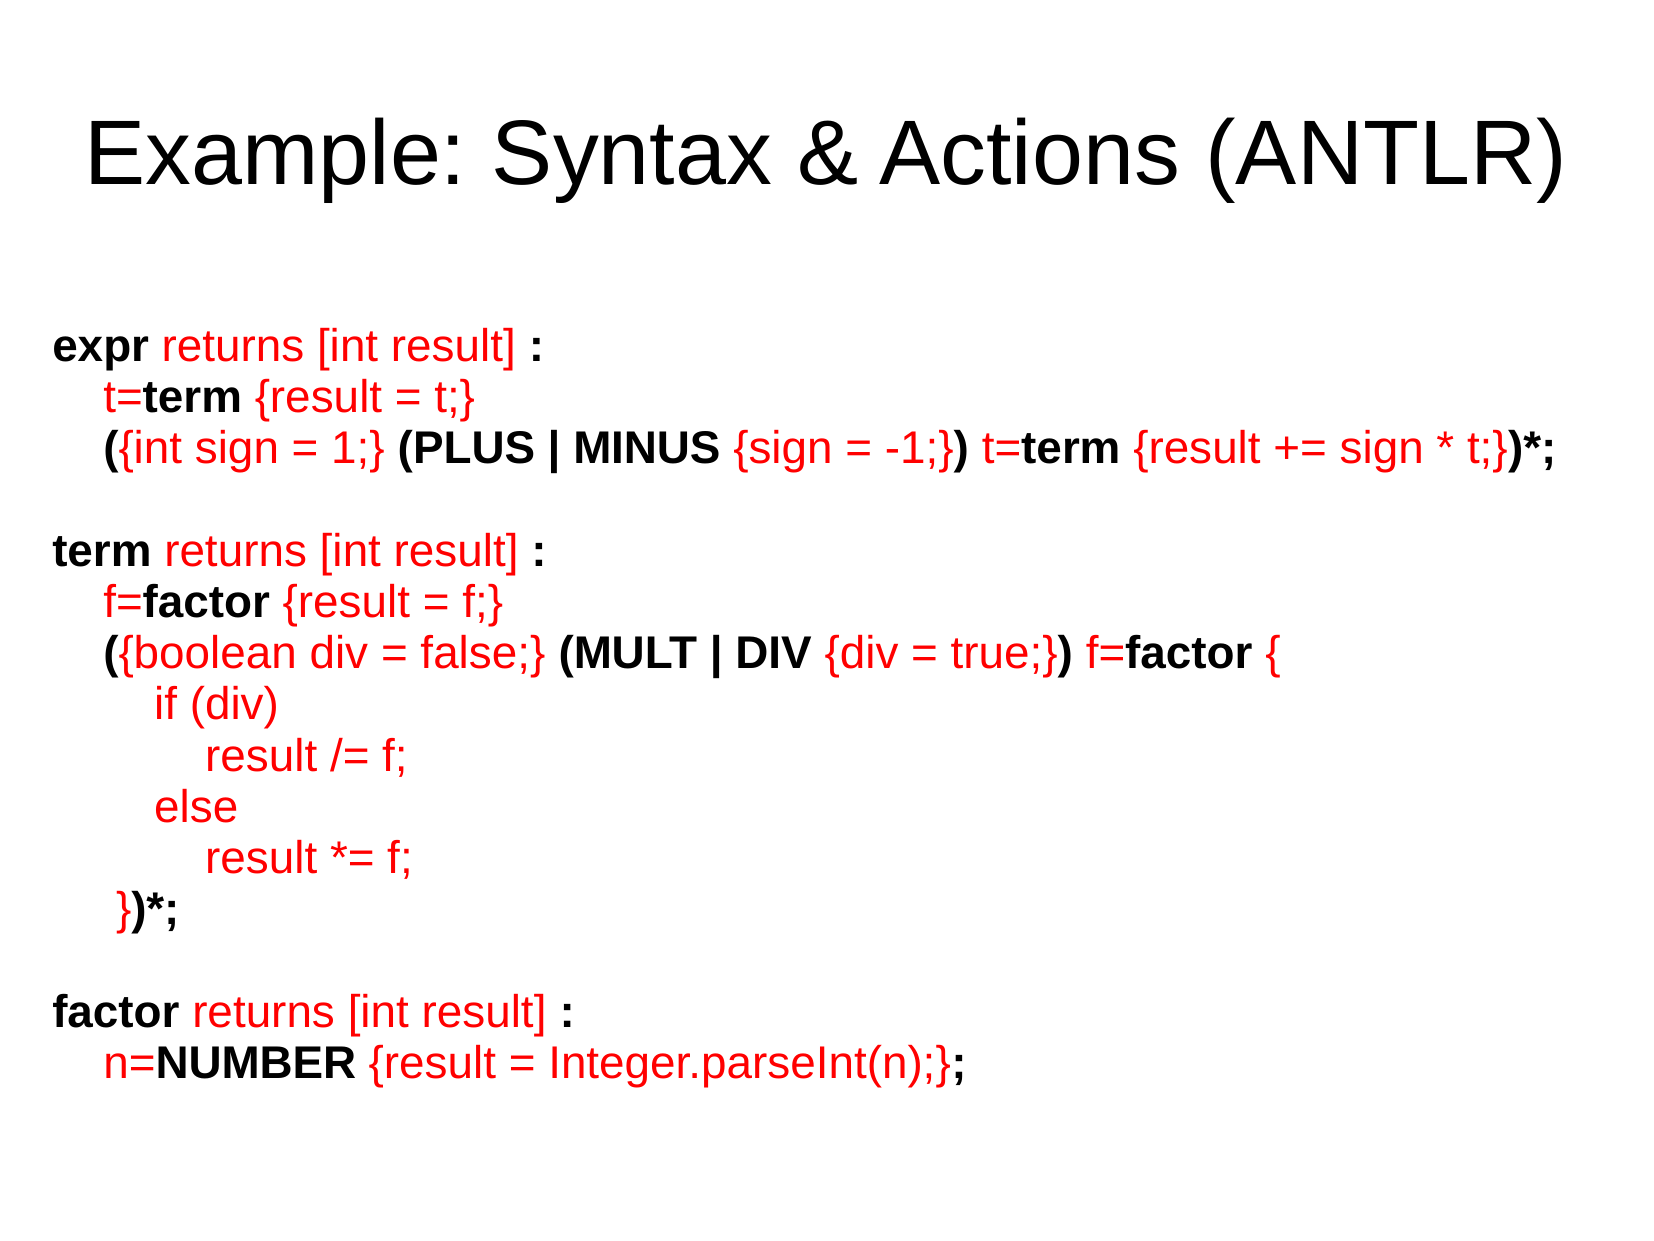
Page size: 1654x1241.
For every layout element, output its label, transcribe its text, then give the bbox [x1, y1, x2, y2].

title Example: Syntax & Actions (ANTLR) [82, 56, 1571, 250]
text_box expr returns [int result] : t=term {result = t;} ({int sign = 1;} (PLUS | MINUS {sign = -1;}) t=term {result += sign * t;})*; term returns [int result] : f=factor {result = f;} ({boolean div = false;} (MULT | DIV {div = true;}) f=factor { if (div) result /= f; else result *= f; })*; factor returns [int result] : n=NUMBER {result = Integer.parseInt(n);}; [37, 312, 1613, 1100]
